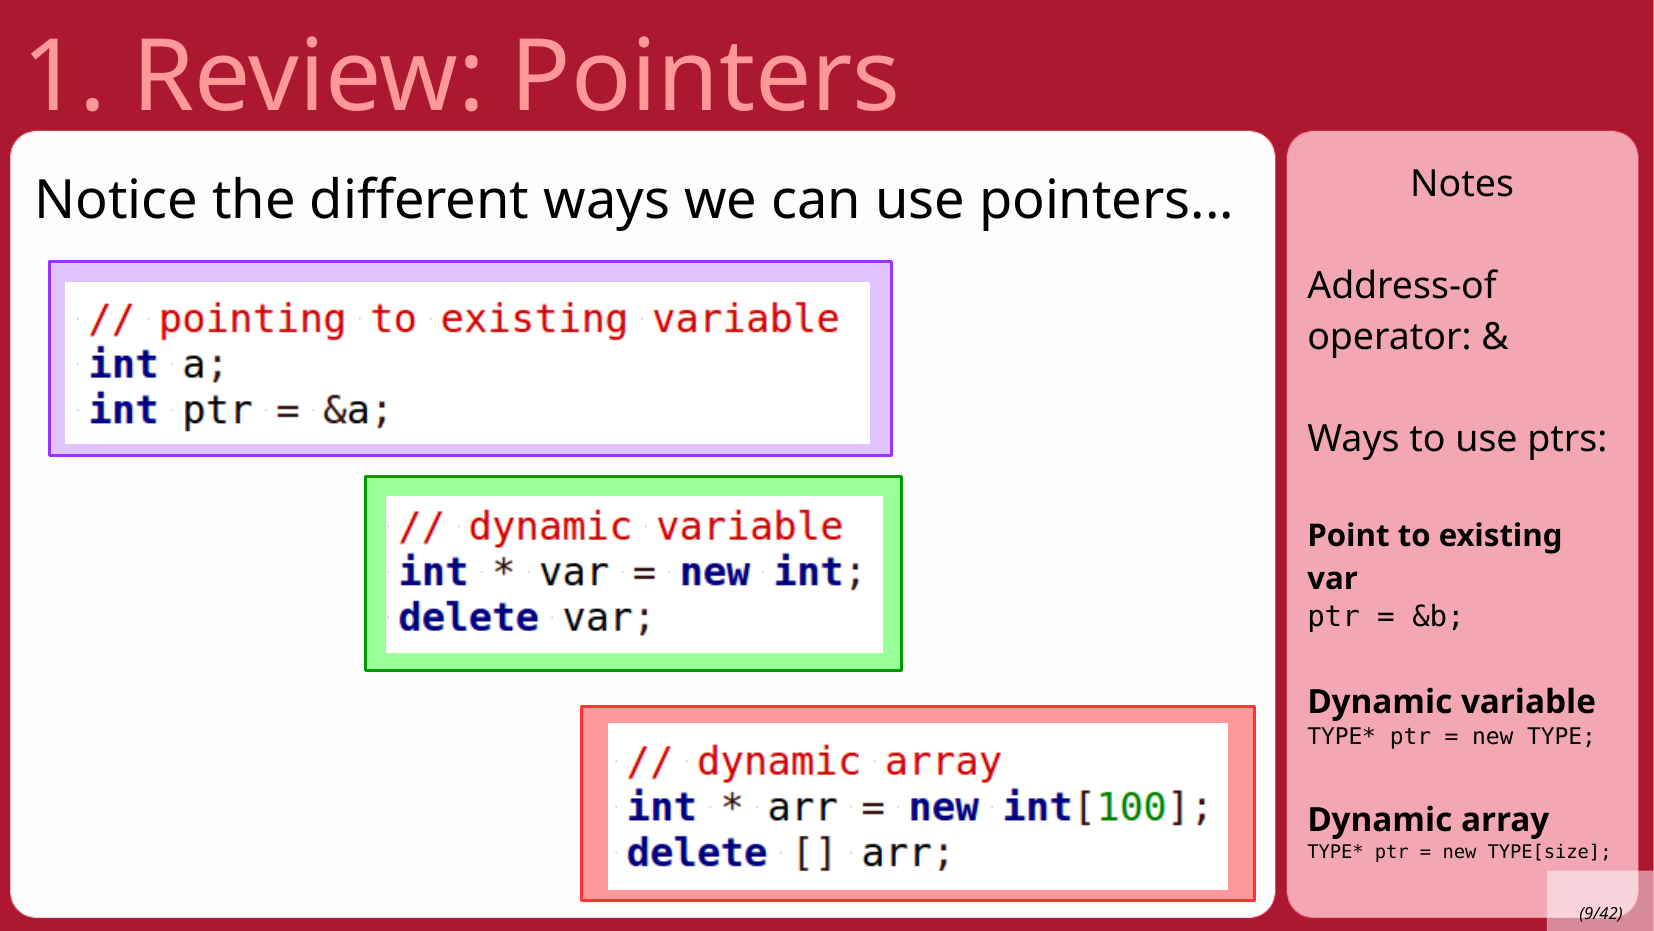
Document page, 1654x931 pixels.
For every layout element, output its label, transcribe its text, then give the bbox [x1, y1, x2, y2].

text_box (<number>/42) [1546, 877, 1654, 931]
text_box [581, 706, 1255, 901]
text_box Notes Address-of operator: & Ways to use ptrs: Point to existing var ptr = &b; Dynamic variable TYPE* ptr = new TYPE; Dynamic array TYPE* ptr = new TYPE[size]; [1292, 148, 1632, 726]
picture [0, 0, 1654, 931]
text_box [49, 261, 892, 456]
text_box [365, 476, 902, 671]
text_box Notice the different ways we can use pointers... [34, 160, 1248, 226]
title 1. Review: Pointers [22, 7, 1511, 136]
